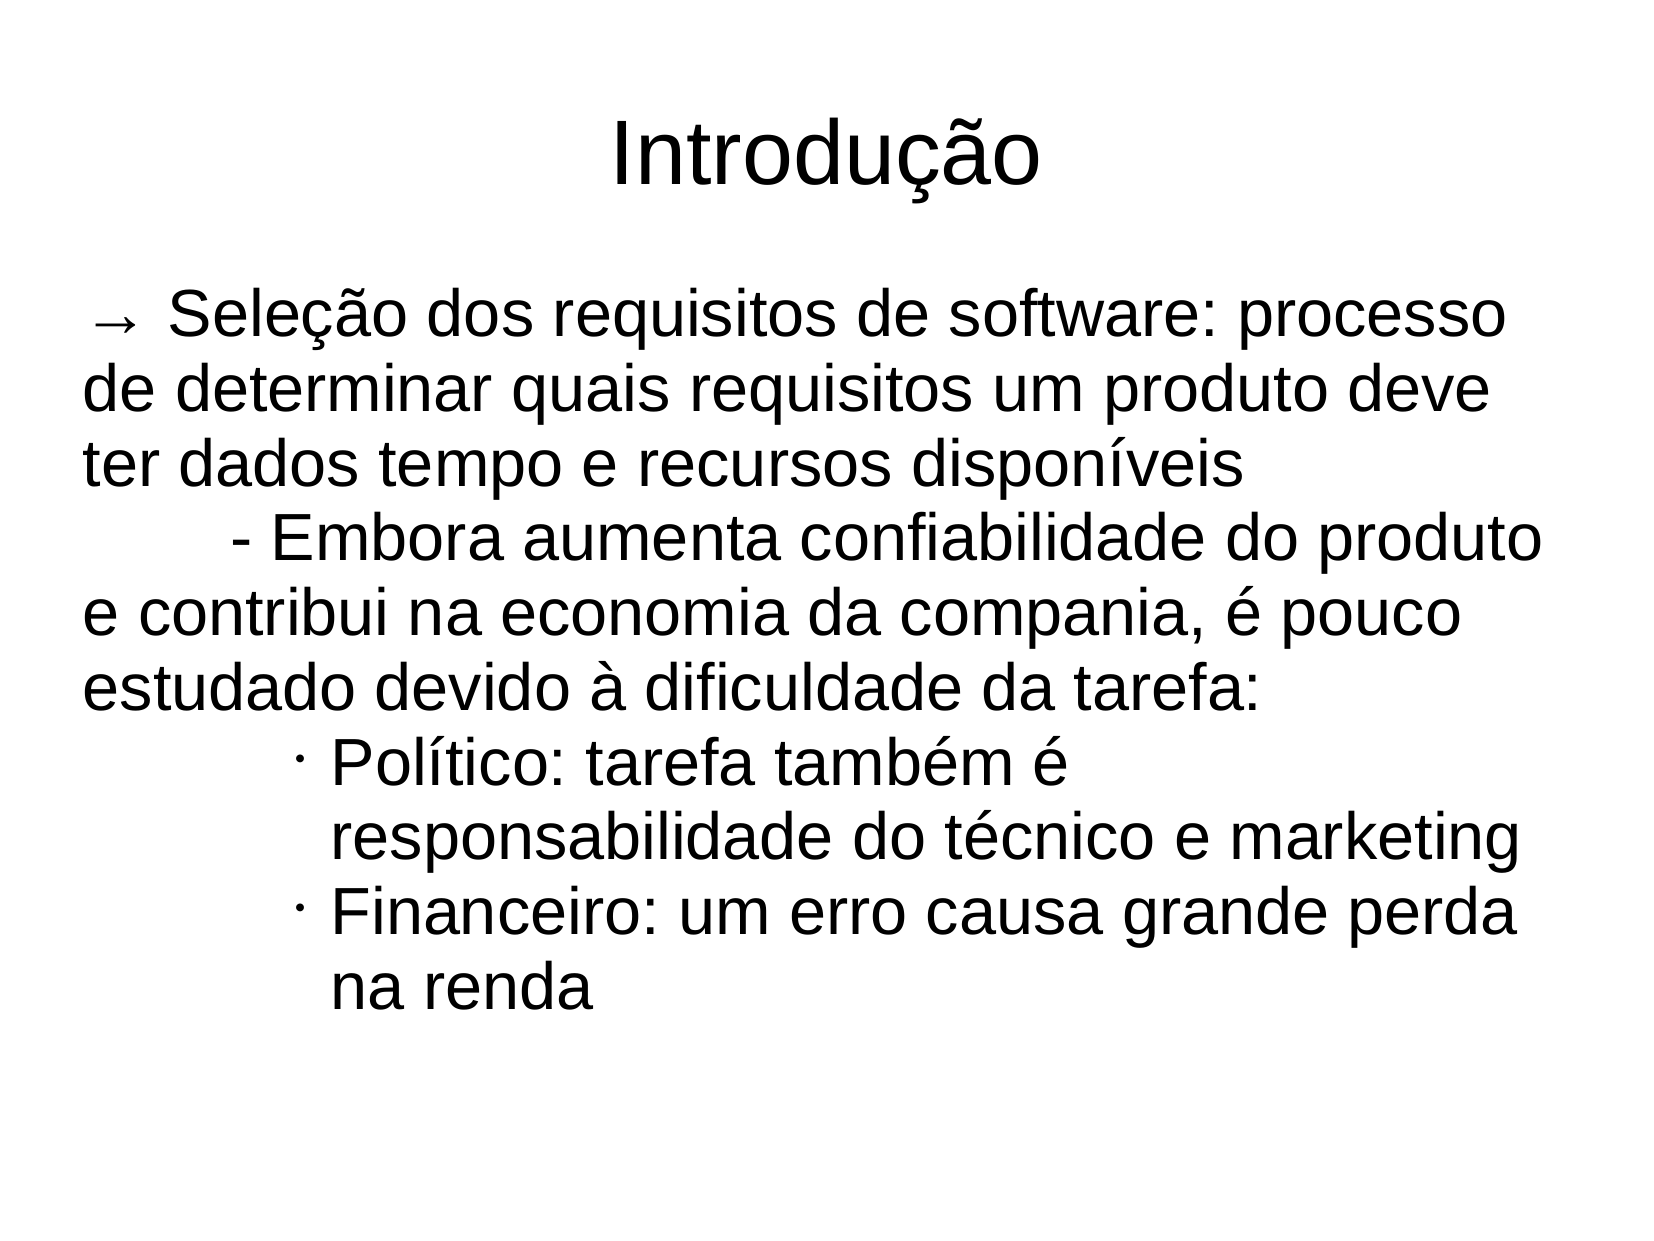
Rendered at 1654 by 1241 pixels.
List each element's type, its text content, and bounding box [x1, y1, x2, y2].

title Introdução [82, 49, 1571, 257]
subtitle → Seleção dos requisitos de software: processo de determinar quais requisitos um produto deve ter dados tempo e recursos disponíveis - Embora aumenta confiabilidade do produto e contribui na economia da compania, é pouco estudado devido à dificuldade da tarefa: Político: tarefa também é responsabilidade do técnico e marketing Financeiro: um erro causa grande perda na renda [82, 275, 1571, 1024]
